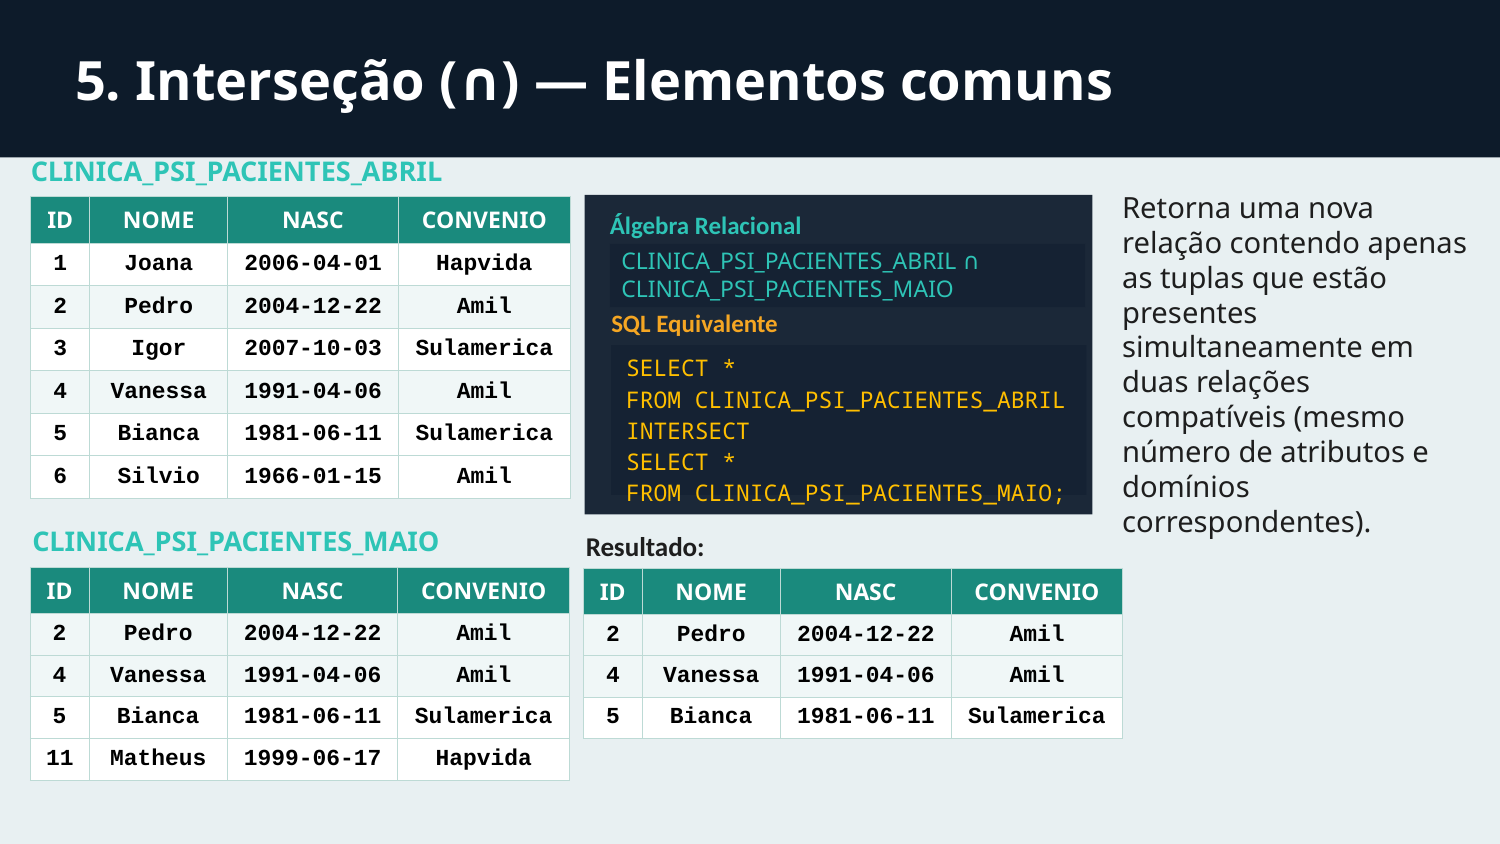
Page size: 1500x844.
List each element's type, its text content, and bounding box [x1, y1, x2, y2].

table_header ID [584, 569, 642, 614]
table_cell 1999-06-17 [228, 739, 397, 780]
table_cell Pedro [90, 286, 227, 328]
table_cell 2006-04-01 [228, 244, 398, 285]
text_box SQL Equivalente [611, 300, 1087, 345]
table_cell 1 [31, 244, 89, 285]
table_header CONVENIO [398, 568, 569, 613]
table_cell Pedro [643, 615, 780, 655]
table_cell Sulamerica [398, 697, 569, 738]
table_cell Sulamerica [399, 329, 570, 370]
table_cell Joana [90, 244, 227, 285]
text_box SELECT * FROM CLINICA_PSI_PACIENTES_ABRIL INTERSECT SELECT * FROM CLINICA_PSI_PACIENTES_MAIO; [611, 345, 1087, 495]
table_header NASC [781, 569, 951, 614]
table_cell Hapvida [399, 244, 570, 285]
table_cell Hapvida [398, 739, 569, 780]
table_cell Amil [398, 656, 569, 696]
table_cell 1991-04-06 [228, 371, 398, 413]
table_cell Amil [952, 615, 1122, 655]
text_box 5. Interseção (∩) — Elementos comuns [74, 22, 1425, 135]
table_cell Pedro [90, 614, 227, 655]
table_cell 2 [584, 615, 642, 655]
table_cell Sulamerica [399, 414, 570, 455]
table_cell Amil [399, 286, 570, 328]
table_cell 4 [584, 656, 642, 697]
text_box CLINICA_PSI_PACIENTES_MAIO [32, 518, 546, 564]
table_cell 1981-06-11 [228, 697, 397, 738]
table_cell Amil [952, 656, 1122, 697]
text_box [584, 194, 1093, 515]
table_cell 6 [31, 456, 89, 498]
table_cell 5 [31, 414, 89, 455]
table_header NOME [90, 197, 227, 243]
text_box CLINICA_PSI_PACIENTES_ABRIL ∩ CLINICA_PSI_PACIENTES_MAIO [621, 246, 1074, 284]
table_cell Matheus [90, 739, 227, 780]
table_cell 2 [31, 286, 89, 328]
table_cell Bianca [643, 698, 780, 738]
text_box Álgebra Relacional [609, 201, 1086, 243]
text_box [0, 0, 1500, 158]
table_cell Bianca [90, 697, 227, 738]
table_header CONVENIO [952, 569, 1122, 614]
table_cell 2004-12-22 [228, 614, 397, 655]
table_cell Vanessa [90, 656, 227, 696]
text_box CLINICA_PSI_PACIENTES_ABRIL [30, 148, 499, 194]
table_cell 5 [584, 698, 642, 738]
table_header NASC [228, 568, 397, 613]
table_header CONVENIO [399, 197, 570, 243]
table_cell 2 [31, 614, 89, 655]
table_cell 2004-12-22 [781, 615, 951, 655]
table_header ID [31, 197, 89, 243]
table_cell 1991-04-06 [781, 656, 951, 697]
table_cell Vanessa [643, 656, 780, 697]
text_box Resultado: [585, 523, 886, 568]
table_cell Silvio [90, 456, 227, 498]
text_box Retorna uma nova relação contendo apenas as tuplas que estão presentes simultaneamente em duas relações compatíveis (mesmo número de atributos e domínios correspondentes). [1122, 188, 1477, 544]
table_cell Sulamerica [952, 698, 1122, 738]
table_cell Vanessa [90, 371, 227, 413]
table_header ID [31, 568, 89, 613]
table_header NASC [228, 197, 398, 243]
table_cell 1981-06-11 [228, 414, 398, 455]
table_cell Amil [399, 371, 570, 413]
table_cell 1966-01-15 [228, 456, 398, 498]
table_cell 5 [31, 697, 89, 738]
table_cell 2004-12-22 [228, 286, 398, 328]
table_cell 4 [31, 656, 89, 696]
table_cell 2007-10-03 [228, 329, 398, 370]
table_cell 4 [31, 371, 89, 413]
table_header NOME [90, 568, 227, 613]
table_cell Amil [399, 456, 570, 498]
table_cell 11 [31, 739, 89, 780]
table_cell 3 [31, 329, 89, 370]
table_cell 1991-04-06 [228, 656, 397, 696]
table_header NOME [643, 569, 780, 614]
table_cell Igor [90, 329, 227, 370]
table_cell 1981-06-11 [781, 698, 951, 738]
table_cell Bianca [90, 414, 227, 455]
table_cell Amil [398, 614, 569, 655]
